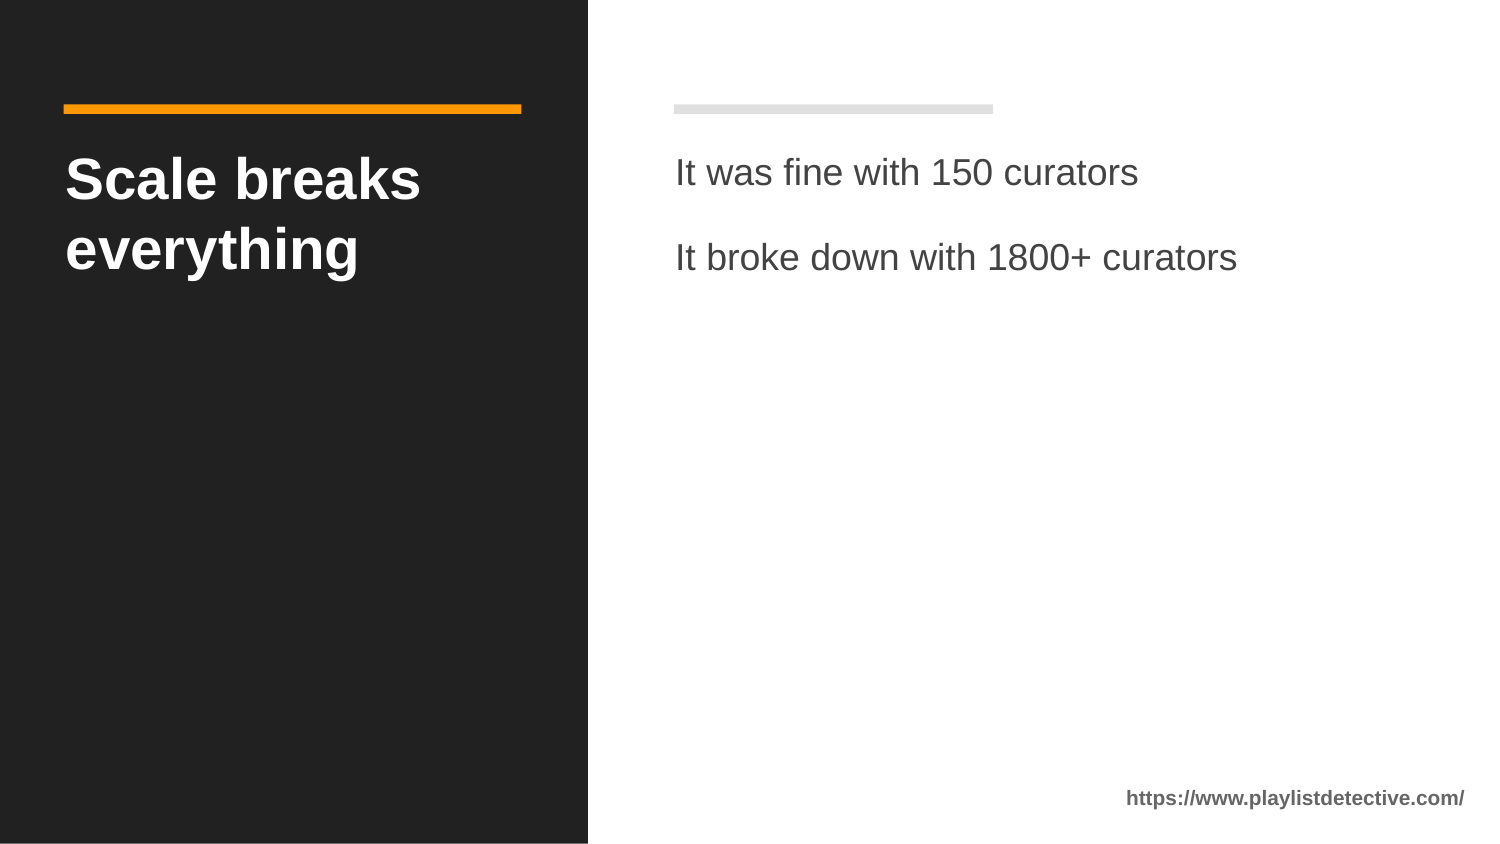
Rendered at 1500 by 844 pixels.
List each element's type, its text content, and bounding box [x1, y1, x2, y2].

title Scale breaks everything [50, 126, 521, 743]
slide_number https://www.playlistdetective.com/ [1016, 764, 1480, 830]
list It was fine with 150 curators It broke down with 1800+ curators [659, 126, 1467, 752]
